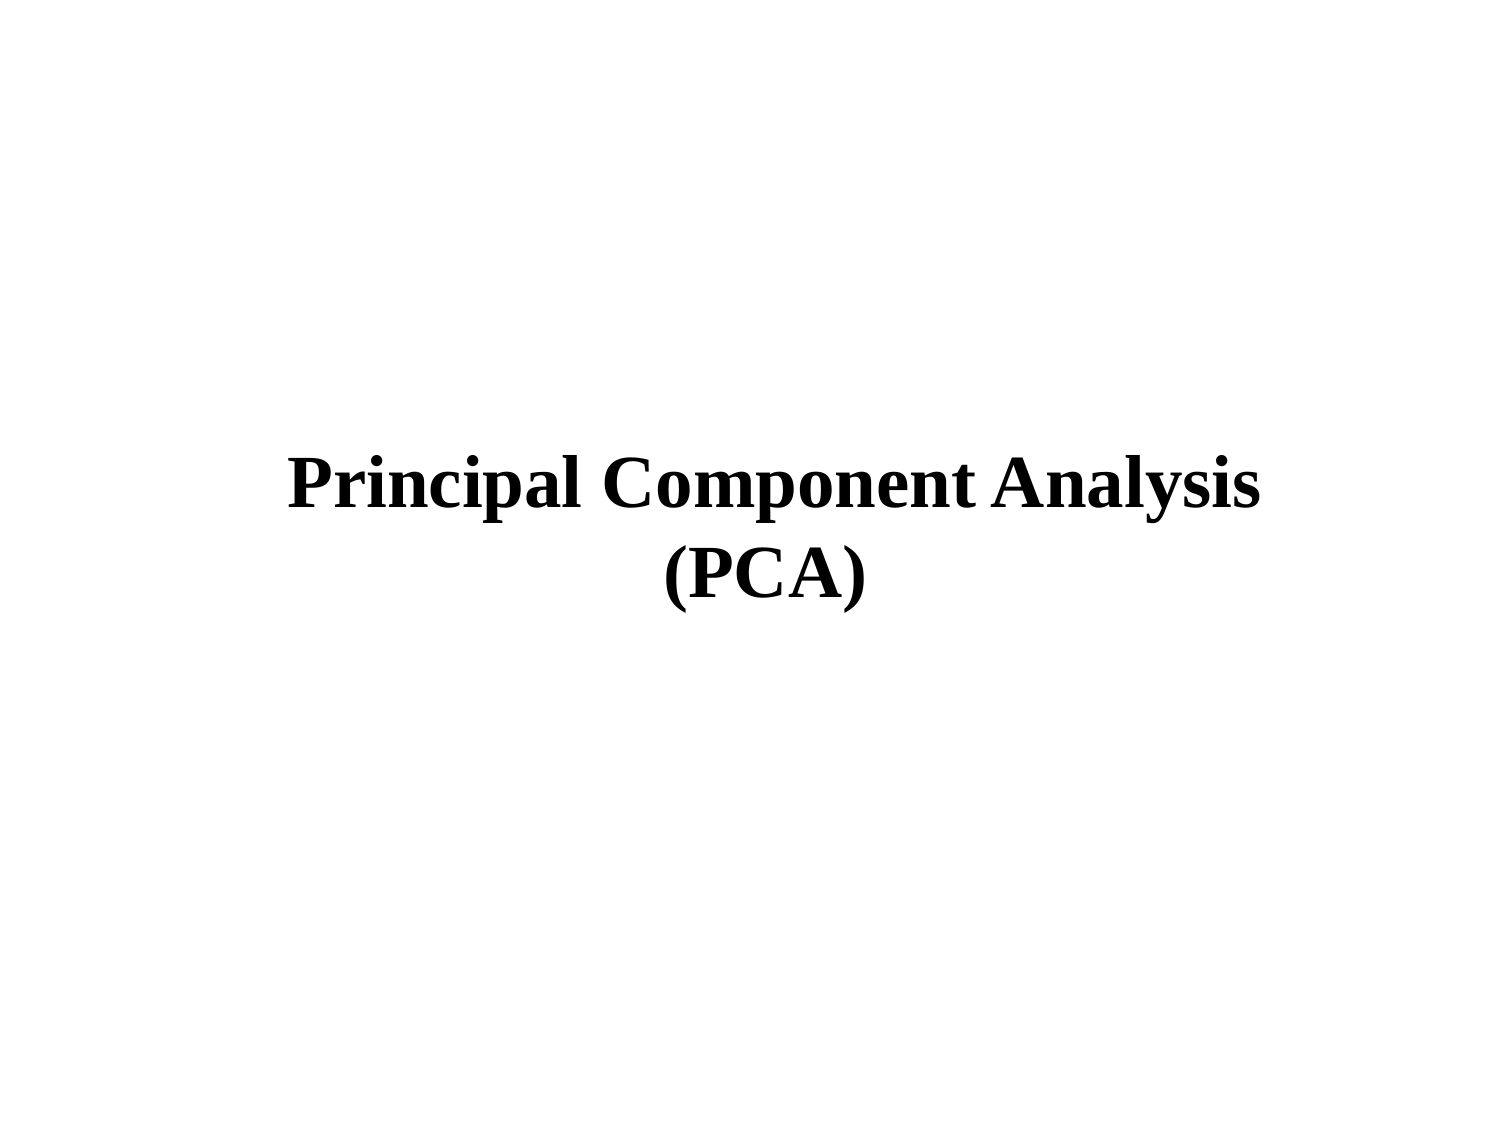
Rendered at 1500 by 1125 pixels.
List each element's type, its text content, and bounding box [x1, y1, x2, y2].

text_box Principal Component Analysis (PCA) [224, 425, 1325, 620]
